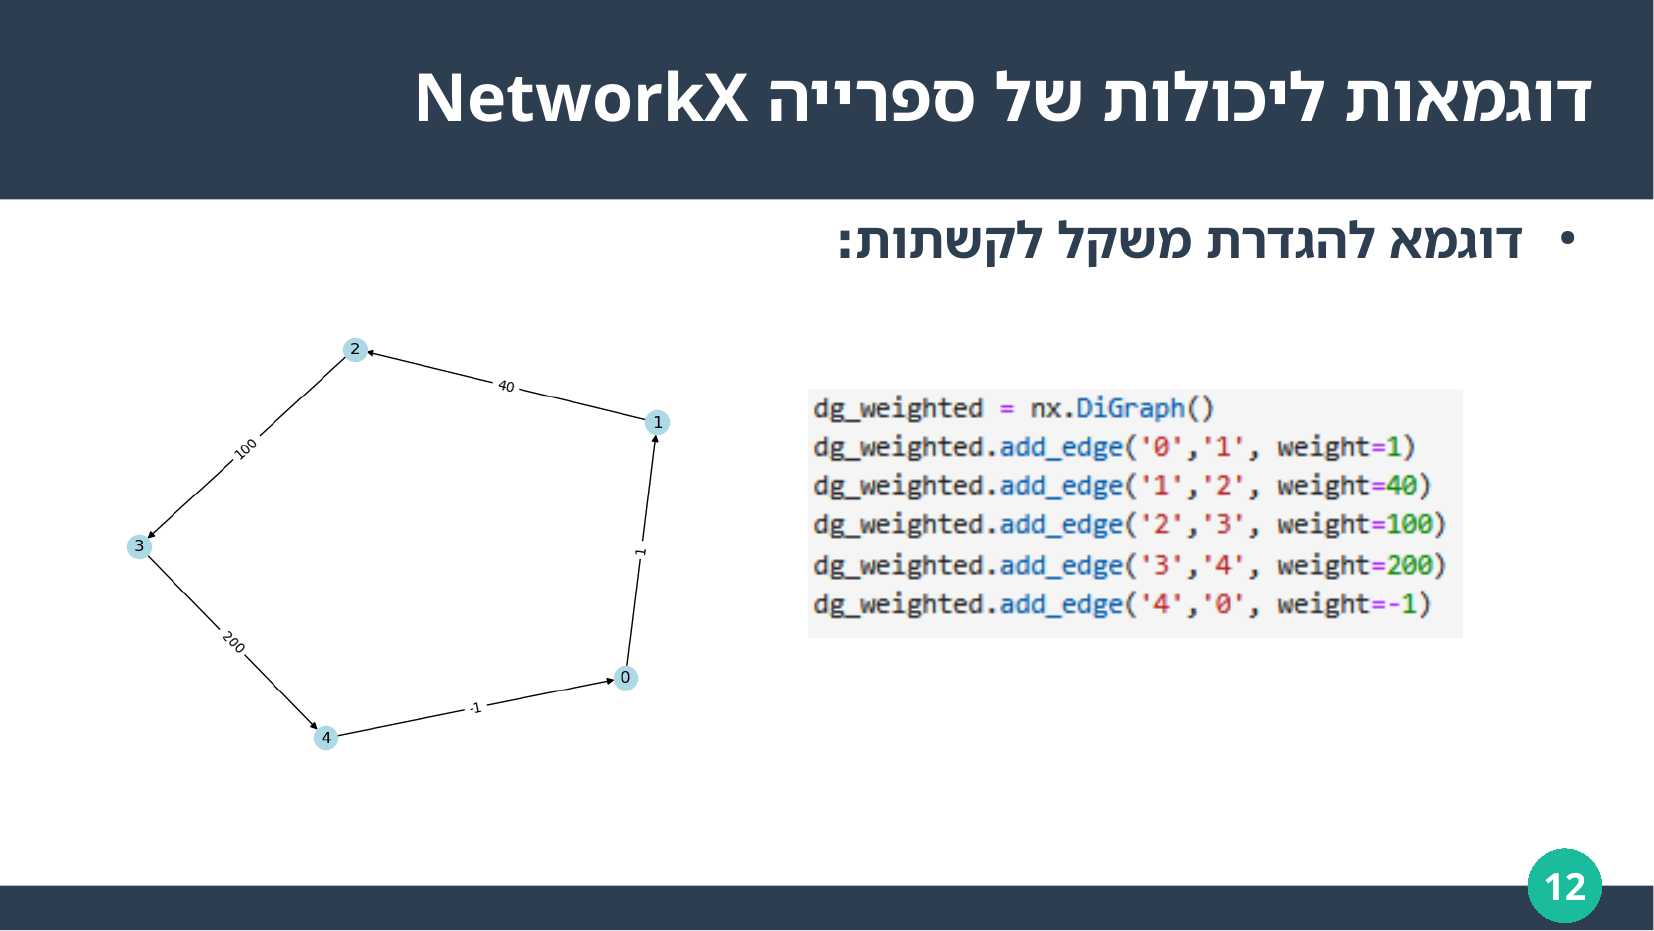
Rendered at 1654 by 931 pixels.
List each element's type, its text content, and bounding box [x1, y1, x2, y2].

picture [808, 389, 1463, 638]
title דוגמאות ליכולות של ספרייה NetworkX [58, 36, 1595, 155]
list דוגמא להגדרת משקל לקשתות: [58, 204, 1595, 825]
picture [74, 299, 721, 788]
